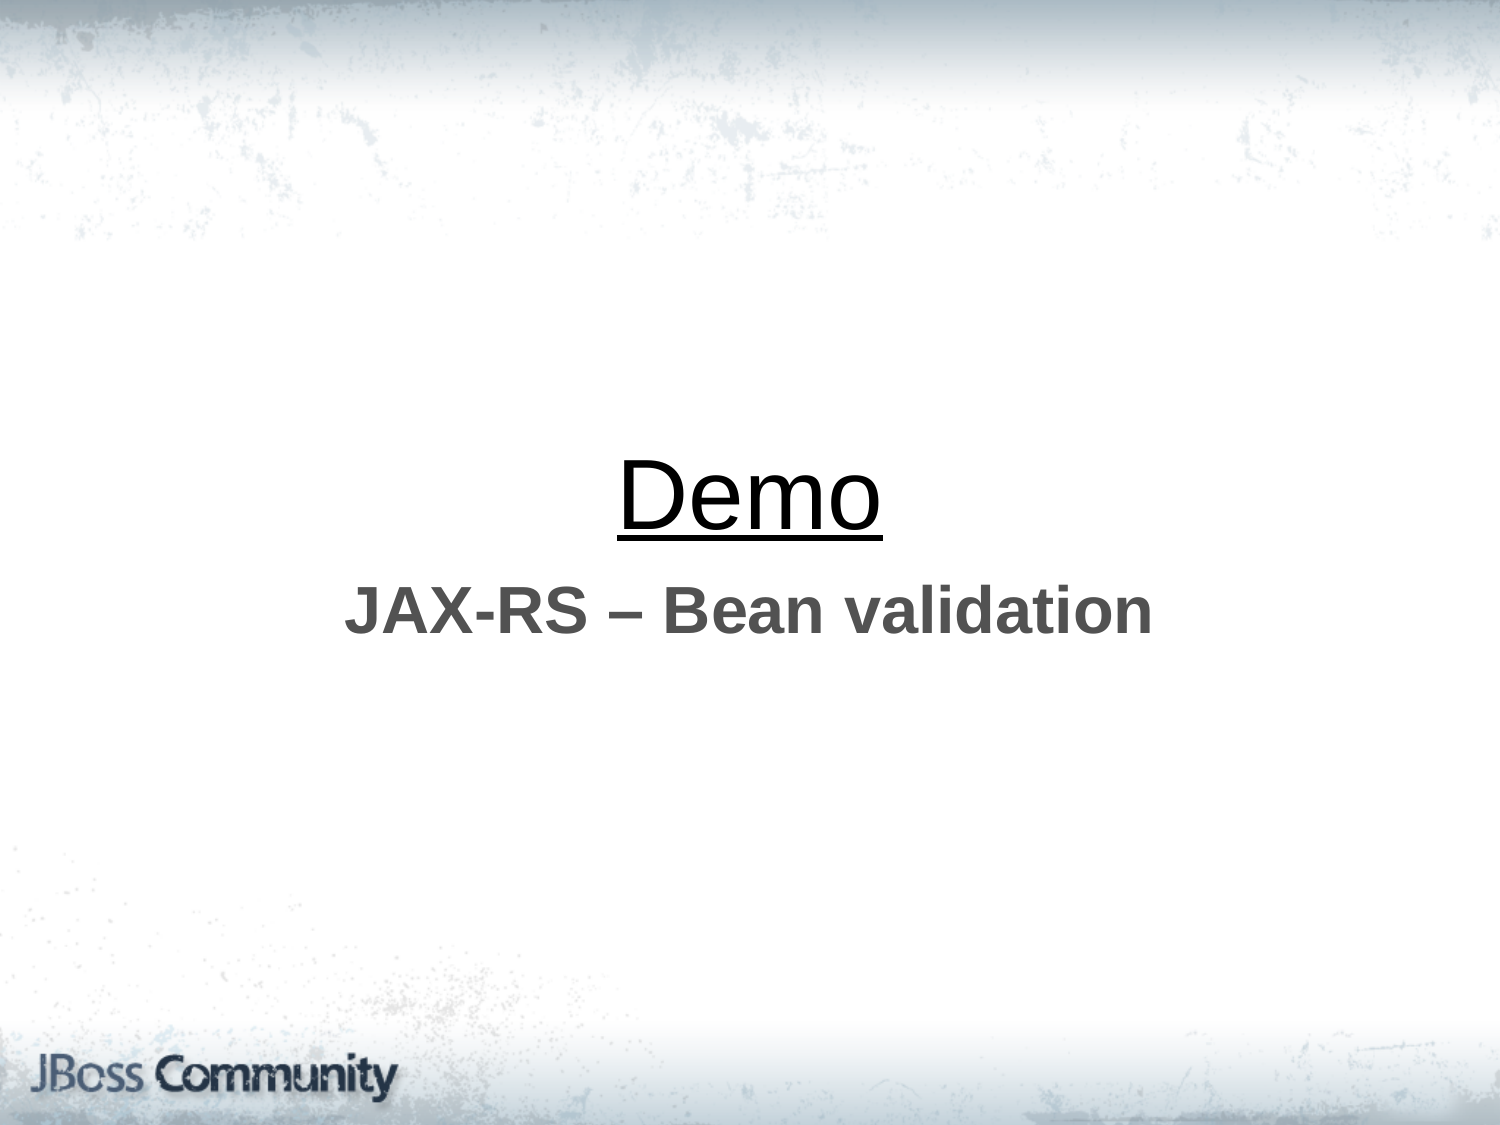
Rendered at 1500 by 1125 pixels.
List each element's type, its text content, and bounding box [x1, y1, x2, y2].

subtitle Demo JAX-RS – Bean validation [112, 76, 1388, 1001]
picture [0, 0, 1500, 1125]
